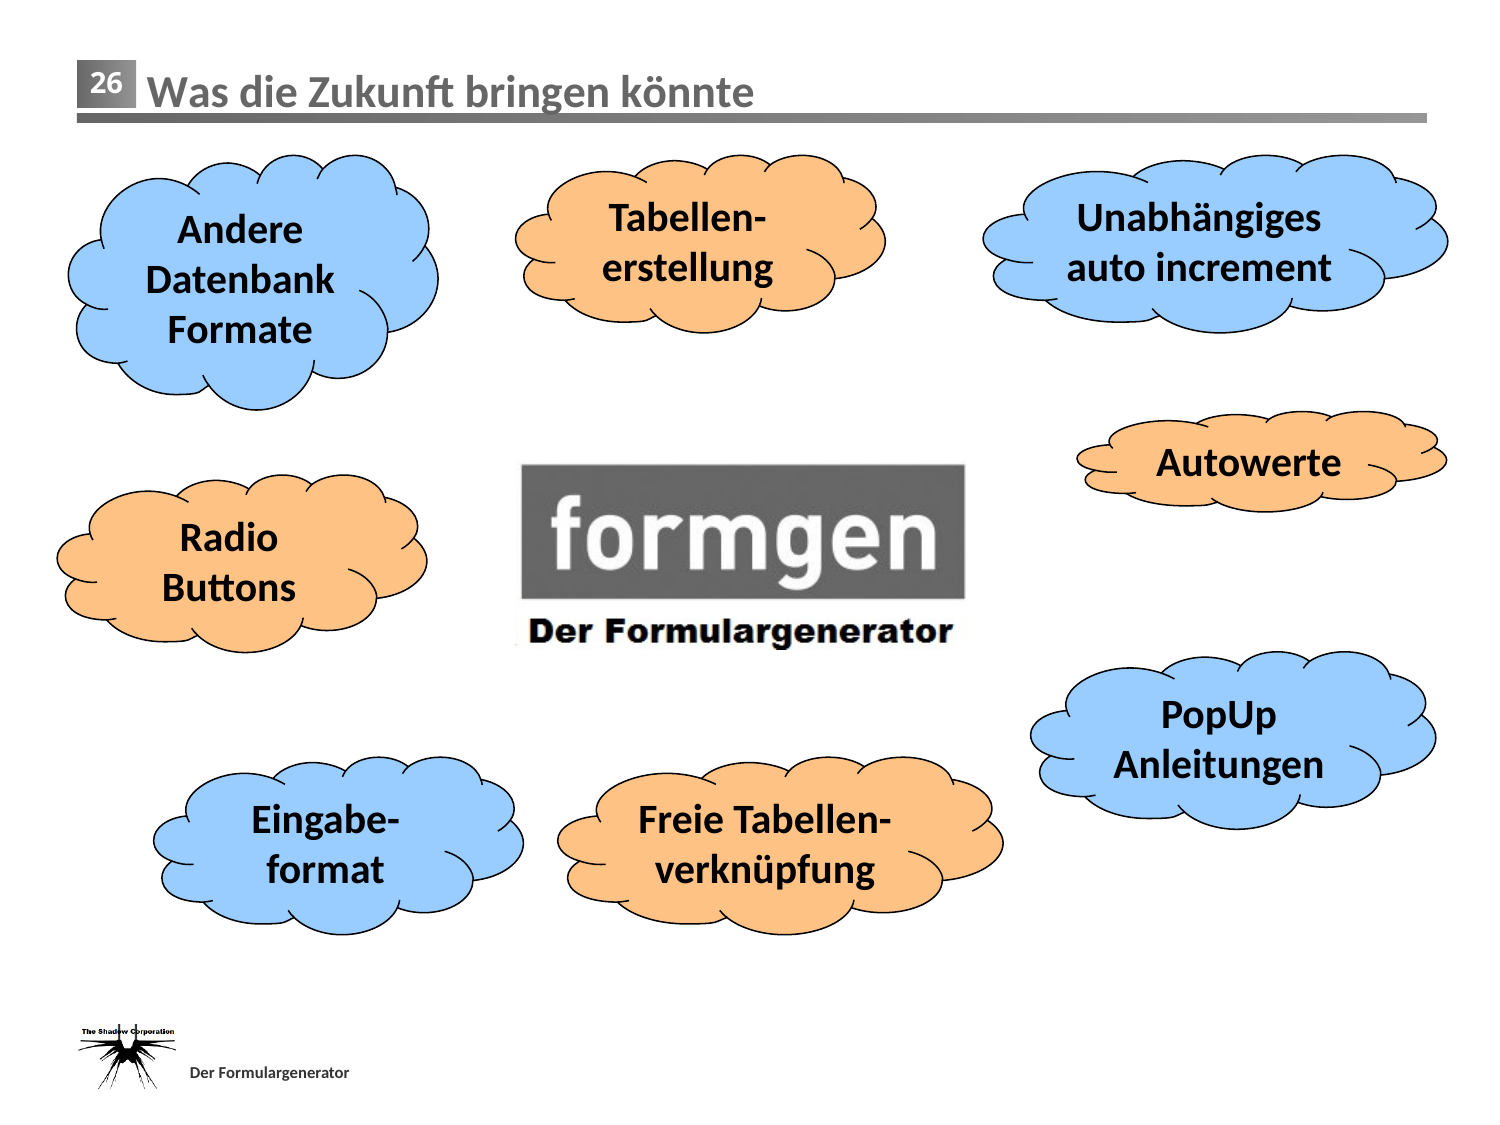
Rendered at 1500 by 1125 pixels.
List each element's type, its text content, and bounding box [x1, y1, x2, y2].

text_box Eingabe- format [153, 757, 524, 935]
text_box PopUp Anleitungen [1030, 651, 1436, 830]
text_box Autowerte [1076, 411, 1447, 512]
text_box Unabhängiges auto increment [983, 155, 1448, 333]
text_box Was die Zukunft bringen könnte [131, 54, 1433, 125]
picture [515, 460, 970, 650]
text_box Tabellen- erstellung [515, 155, 886, 333]
text_box Freie Tabellen- verknüpfung [557, 757, 1004, 935]
text_box Andere Datenbank Formate [68, 155, 439, 411]
text_box Radio Buttons [57, 475, 427, 653]
